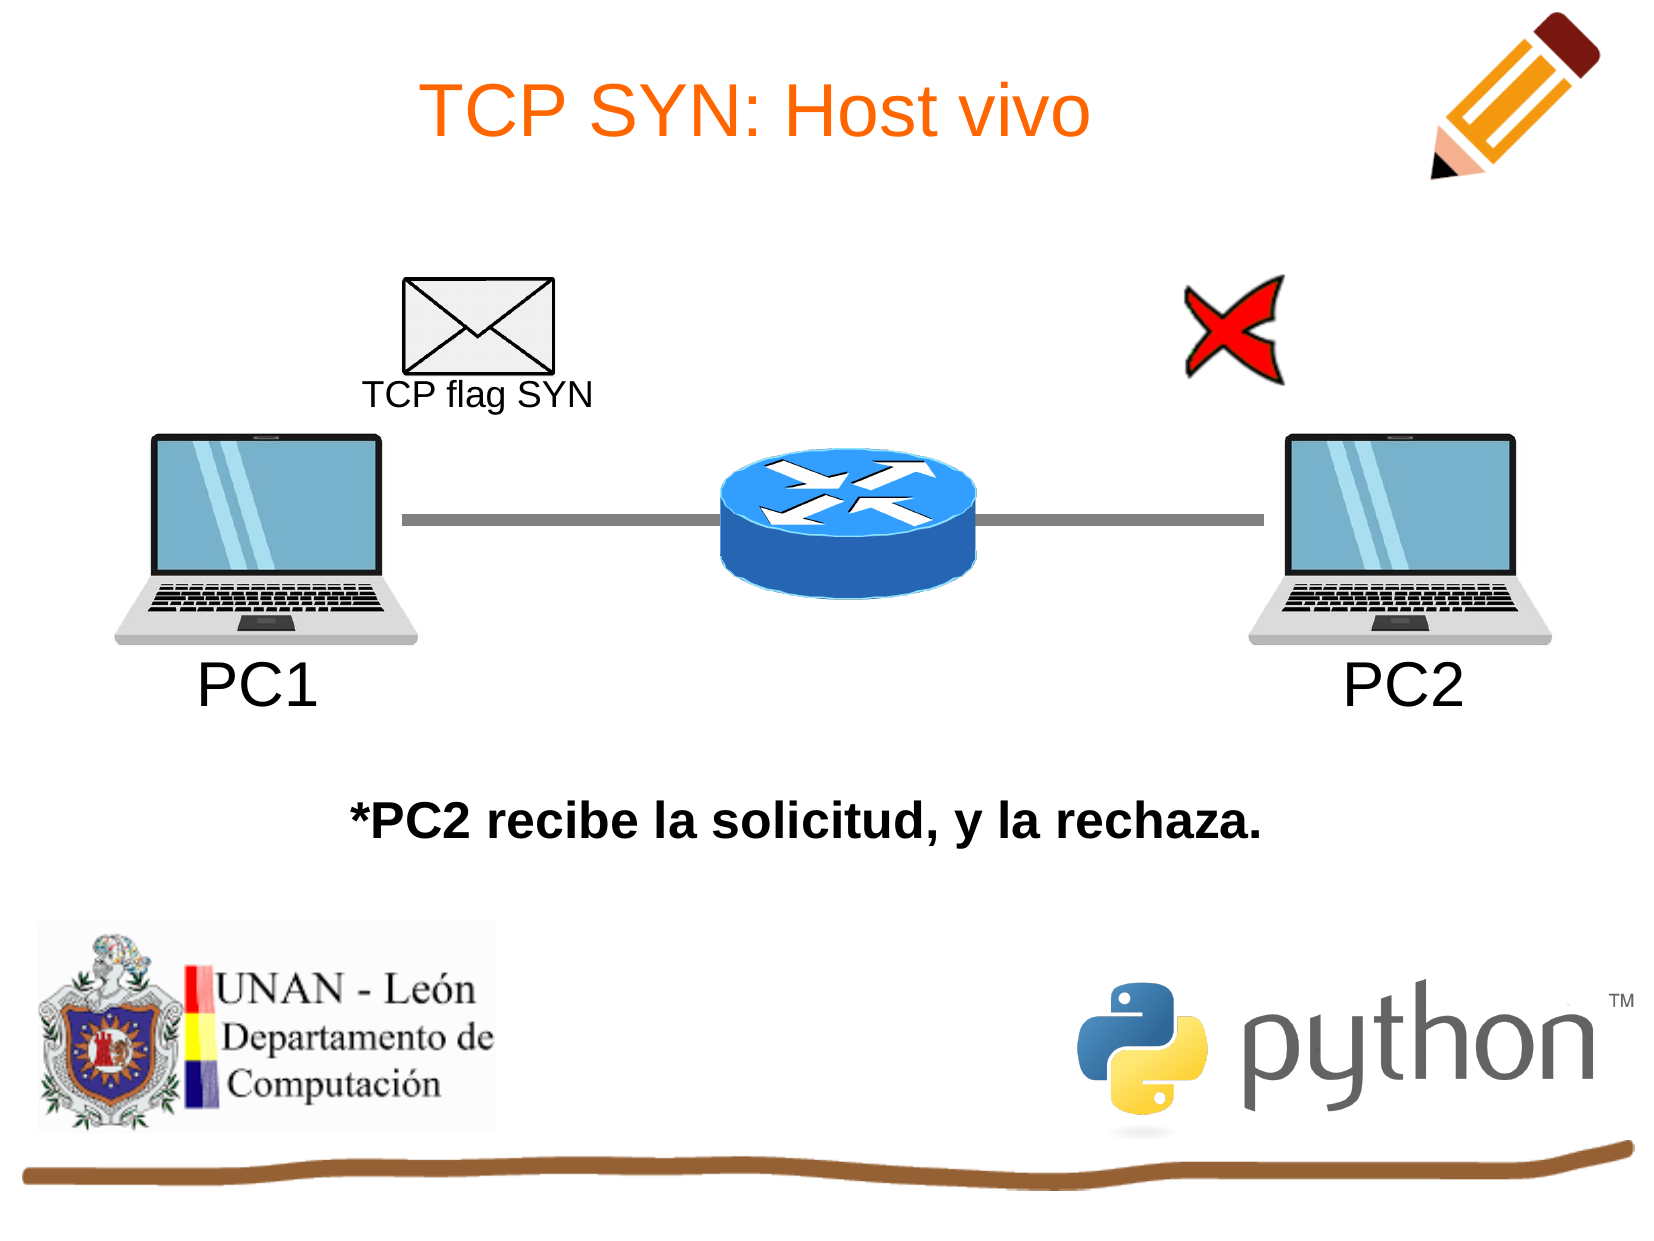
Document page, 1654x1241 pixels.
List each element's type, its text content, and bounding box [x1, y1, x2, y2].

list PC1 [129, 649, 355, 721]
title TCP SYN: Host vivo [82, 49, 1430, 172]
text_box TCP flag SYN [346, 366, 650, 423]
picture [106, 425, 422, 650]
picture [1430, 12, 1601, 181]
picture [1173, 271, 1293, 390]
list *PC2 recibe la solicitud, y la rechaza. [295, 791, 1394, 851]
list PC2 [1275, 649, 1501, 721]
picture [720, 448, 978, 601]
picture [401, 277, 556, 366]
picture [1240, 425, 1556, 650]
picture [38, 921, 497, 1134]
picture [22, 970, 1647, 1191]
